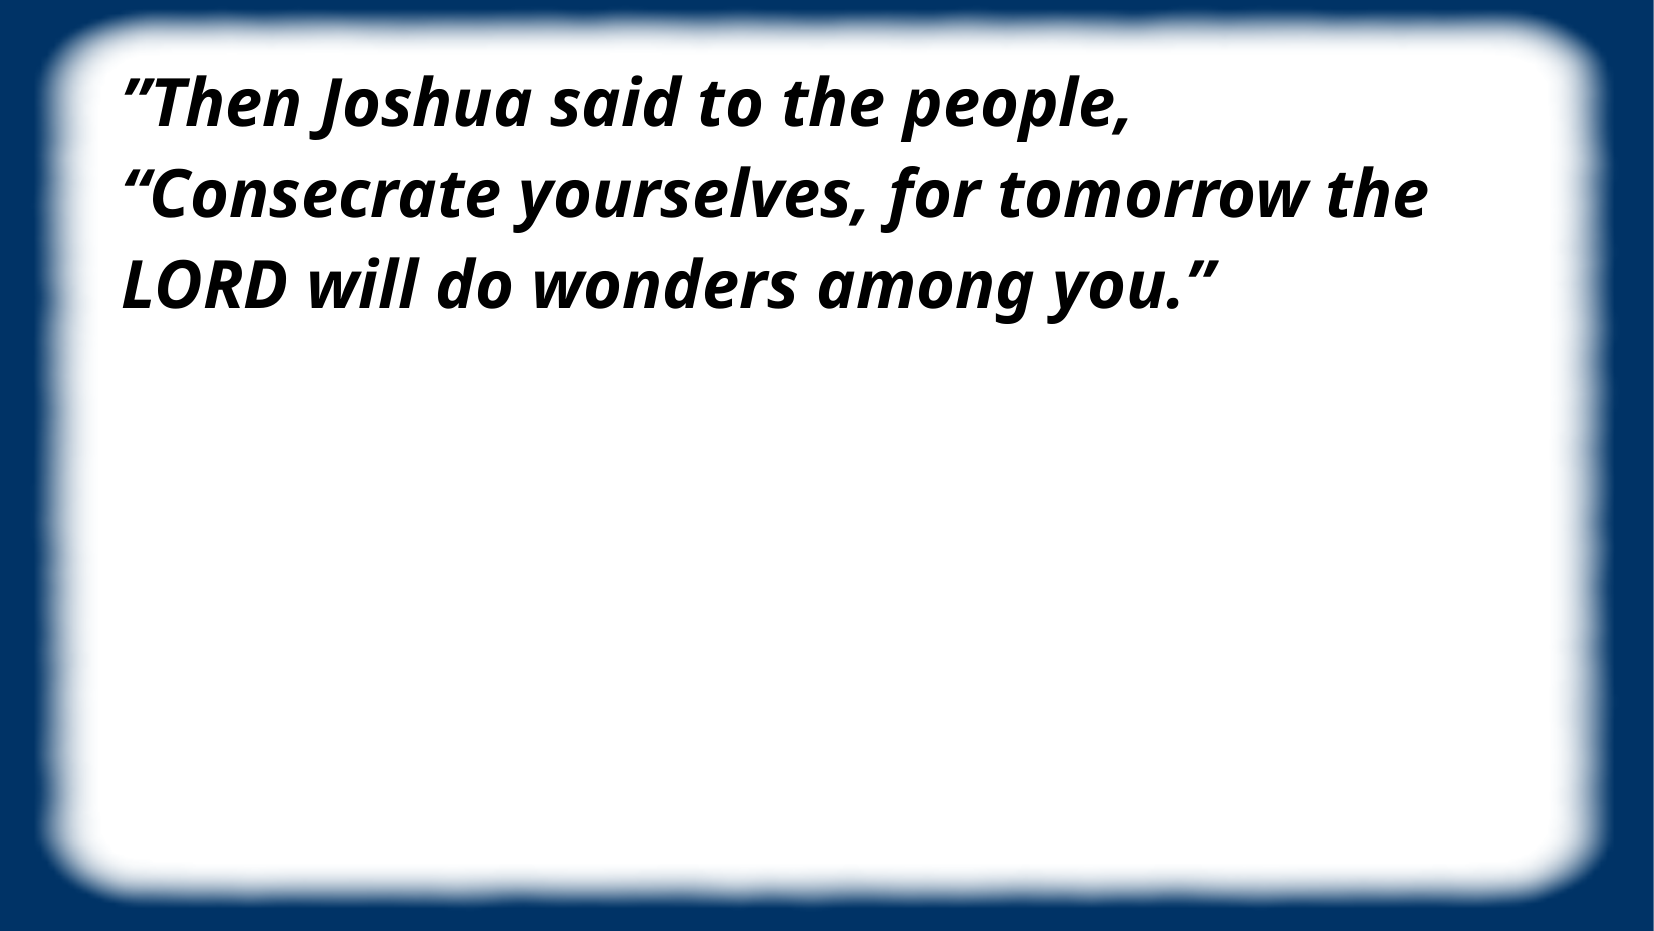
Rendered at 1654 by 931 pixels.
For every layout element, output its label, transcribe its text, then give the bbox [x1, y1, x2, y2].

picture [0, 0, 1654, 931]
text_box ”Then Joshua said to the people, “Consecrate yourselves, for tomorrow the Lord will do wonders among you.” [106, 47, 1547, 329]
